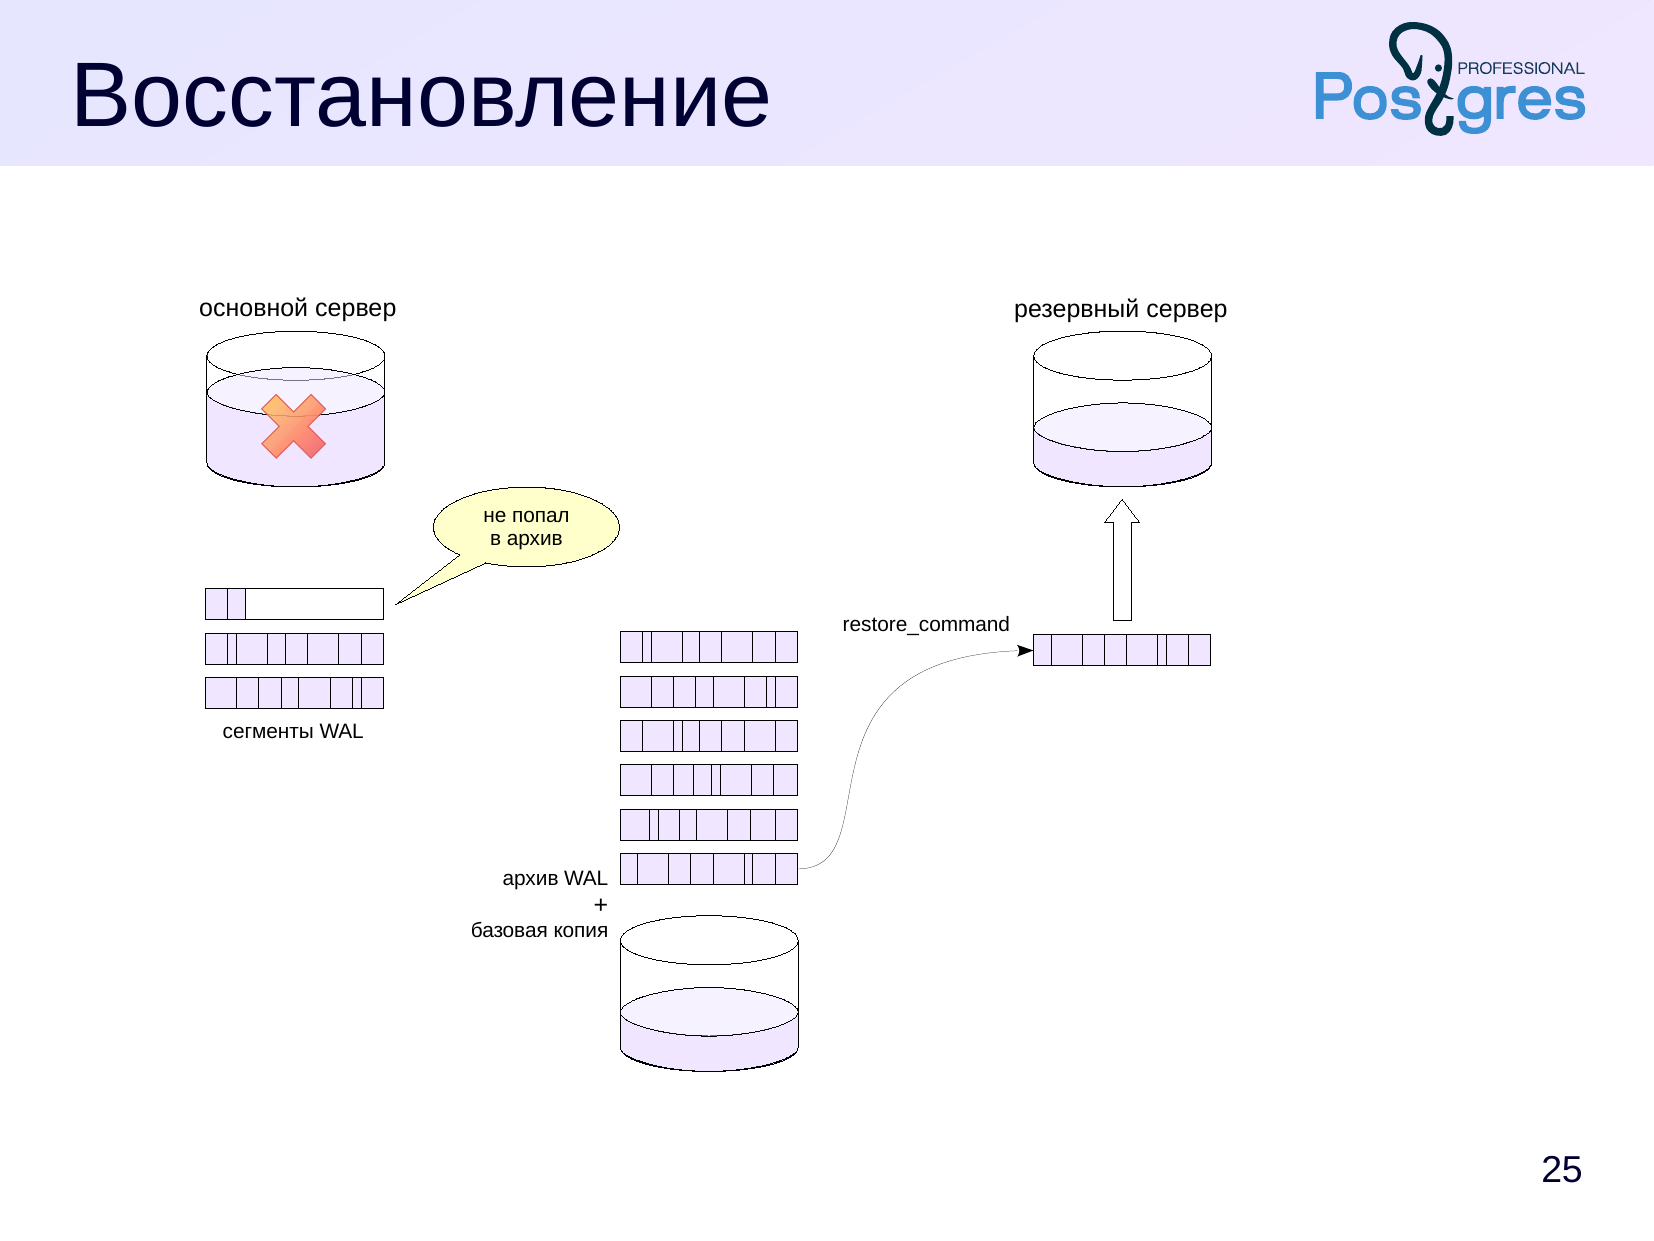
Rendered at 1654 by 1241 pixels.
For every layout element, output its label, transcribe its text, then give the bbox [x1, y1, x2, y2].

text_box [1033, 331, 1212, 487]
text_box резервный сервер [999, 286, 1243, 330]
picture [238, 370, 349, 482]
text_box сегменты WAL [207, 711, 379, 751]
title Восстановление [70, 43, 1241, 147]
text_box [621, 721, 797, 751]
text_box [1034, 635, 1210, 665]
text_box [206, 331, 385, 487]
text_box [621, 810, 797, 840]
text_box [1104, 499, 1140, 621]
text_box архив WAL + базовая копия [455, 859, 624, 950]
text_box [621, 677, 797, 707]
text_box [206, 678, 383, 708]
text_box не попал в архив [395, 487, 620, 605]
text_box [621, 854, 797, 884]
text_box [621, 632, 797, 662]
text_box [206, 589, 246, 619]
text_box [621, 765, 797, 795]
text_box [620, 915, 799, 1072]
text_box restore_command [828, 605, 1025, 644]
text_box [206, 634, 383, 664]
text_box основной сервер [184, 286, 412, 330]
